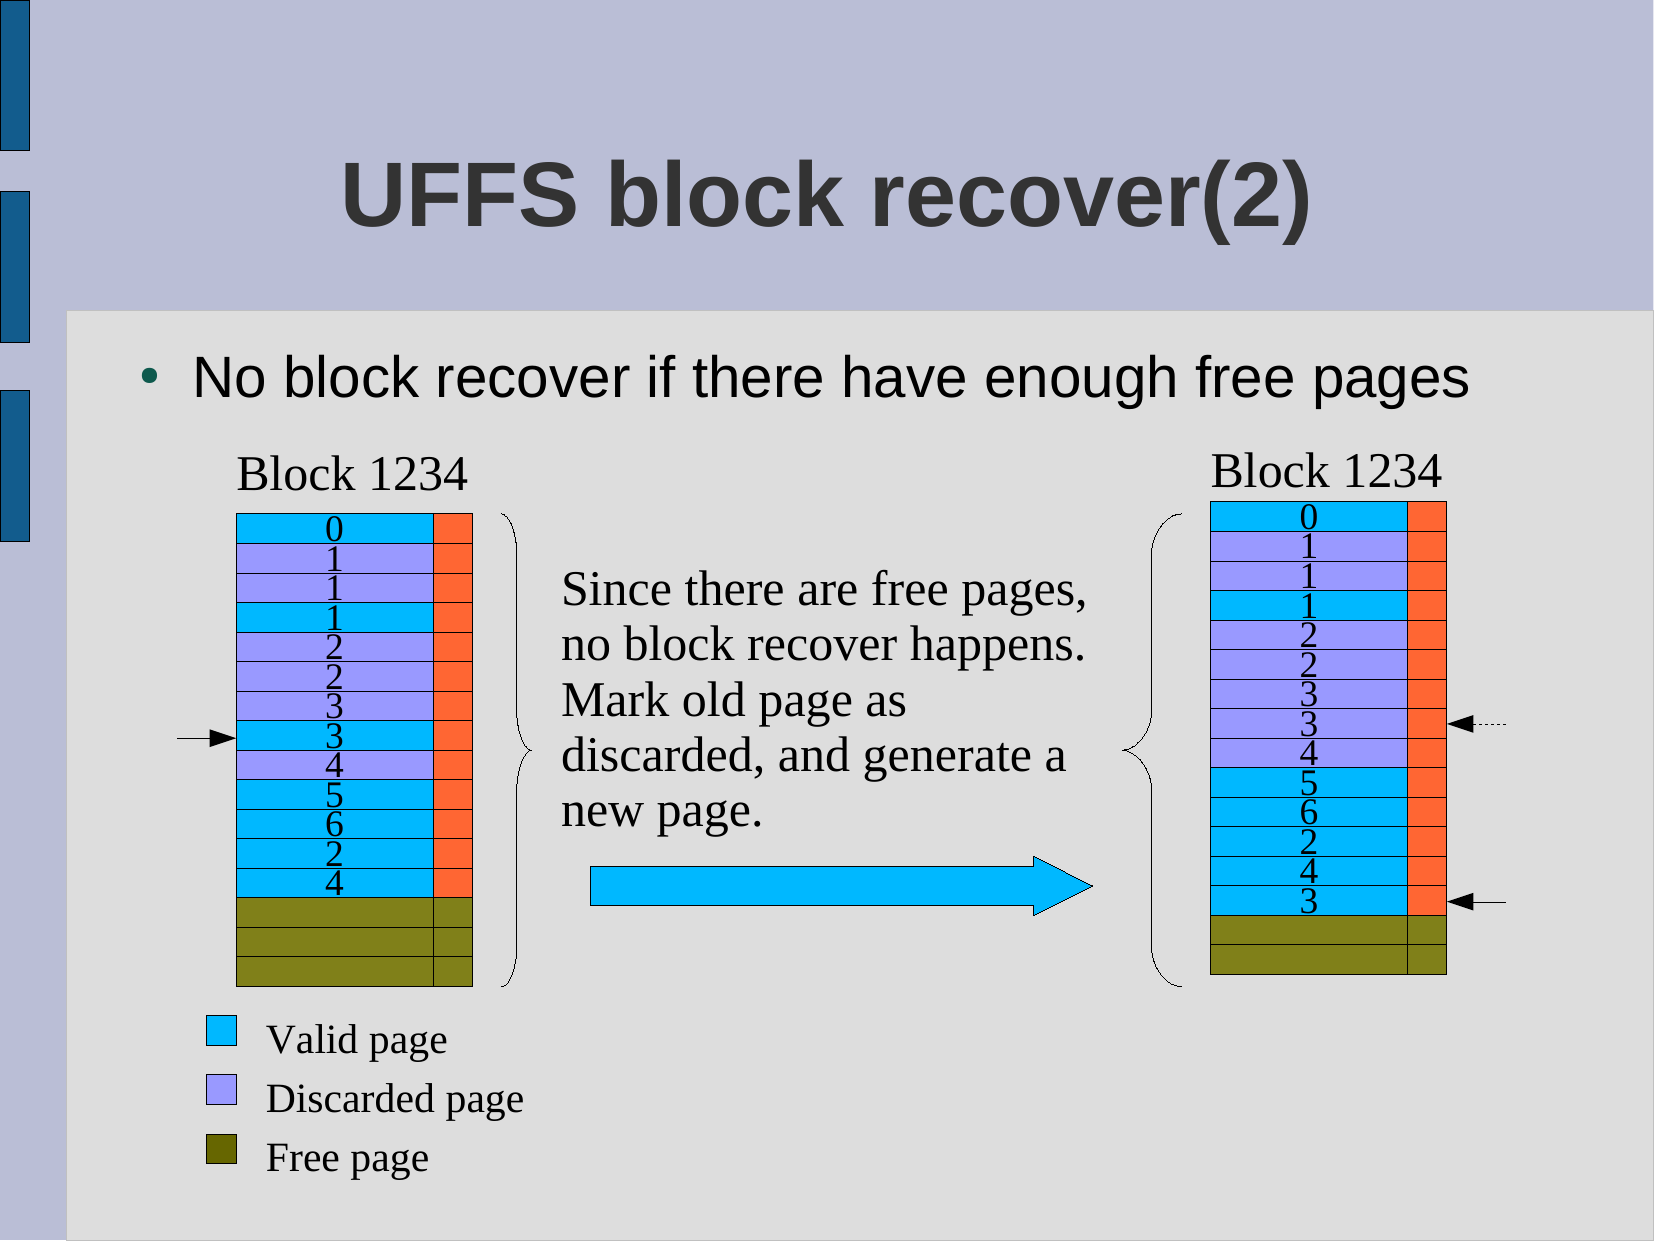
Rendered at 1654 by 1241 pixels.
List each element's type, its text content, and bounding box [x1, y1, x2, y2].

text_box [1210, 501, 1447, 975]
text_box 4 [1210, 856, 1407, 885]
text_box 3 [1210, 708, 1407, 738]
text_box 1 [236, 573, 433, 602]
text_box 6 [236, 810, 433, 838]
text_box 3 [236, 720, 433, 750]
list No block recover if there have enough free pages [121, 344, 1534, 414]
text_box 1 [236, 602, 433, 632]
text_box 2 [1210, 826, 1407, 856]
text_box 4 [1210, 738, 1407, 767]
text_box 1 [1210, 532, 1407, 561]
text_box [206, 1015, 237, 1046]
text_box Valid page [265, 1015, 621, 1063]
text_box 0 [236, 513, 433, 544]
text_box [236, 513, 473, 987]
text_box 2 [1210, 649, 1407, 679]
text_box Free page [265, 1134, 591, 1181]
text_box [590, 857, 1093, 916]
text_box Block 1234 [1210, 442, 1477, 499]
text_box 1 [236, 544, 433, 573]
text_box [206, 1134, 237, 1164]
text_box Block 1234 [236, 445, 502, 501]
text_box 2 [236, 632, 433, 661]
text_box 2 [1210, 620, 1407, 649]
text_box 4 [236, 750, 433, 779]
text_box 3 [1210, 679, 1407, 708]
text_box 6 [1210, 798, 1407, 826]
text_box 2 [236, 838, 433, 868]
text_box [206, 1074, 237, 1105]
text_box 1 [1210, 561, 1407, 590]
text_box Since there are free pages, no block recover happens. Mark old page as discarded, and generate a new page. [561, 561, 1093, 857]
text_box 3 [236, 691, 433, 720]
text_box 3 [1210, 885, 1407, 915]
text_box 0 [1210, 501, 1407, 532]
title UFFS block recover(2) [121, 91, 1534, 299]
text_box 5 [236, 779, 433, 810]
text_box 2 [236, 661, 433, 691]
text_box 5 [1210, 767, 1407, 798]
text_box 4 [236, 868, 433, 897]
text_box 1 [1210, 590, 1407, 620]
text_box Discarded page [265, 1074, 650, 1122]
